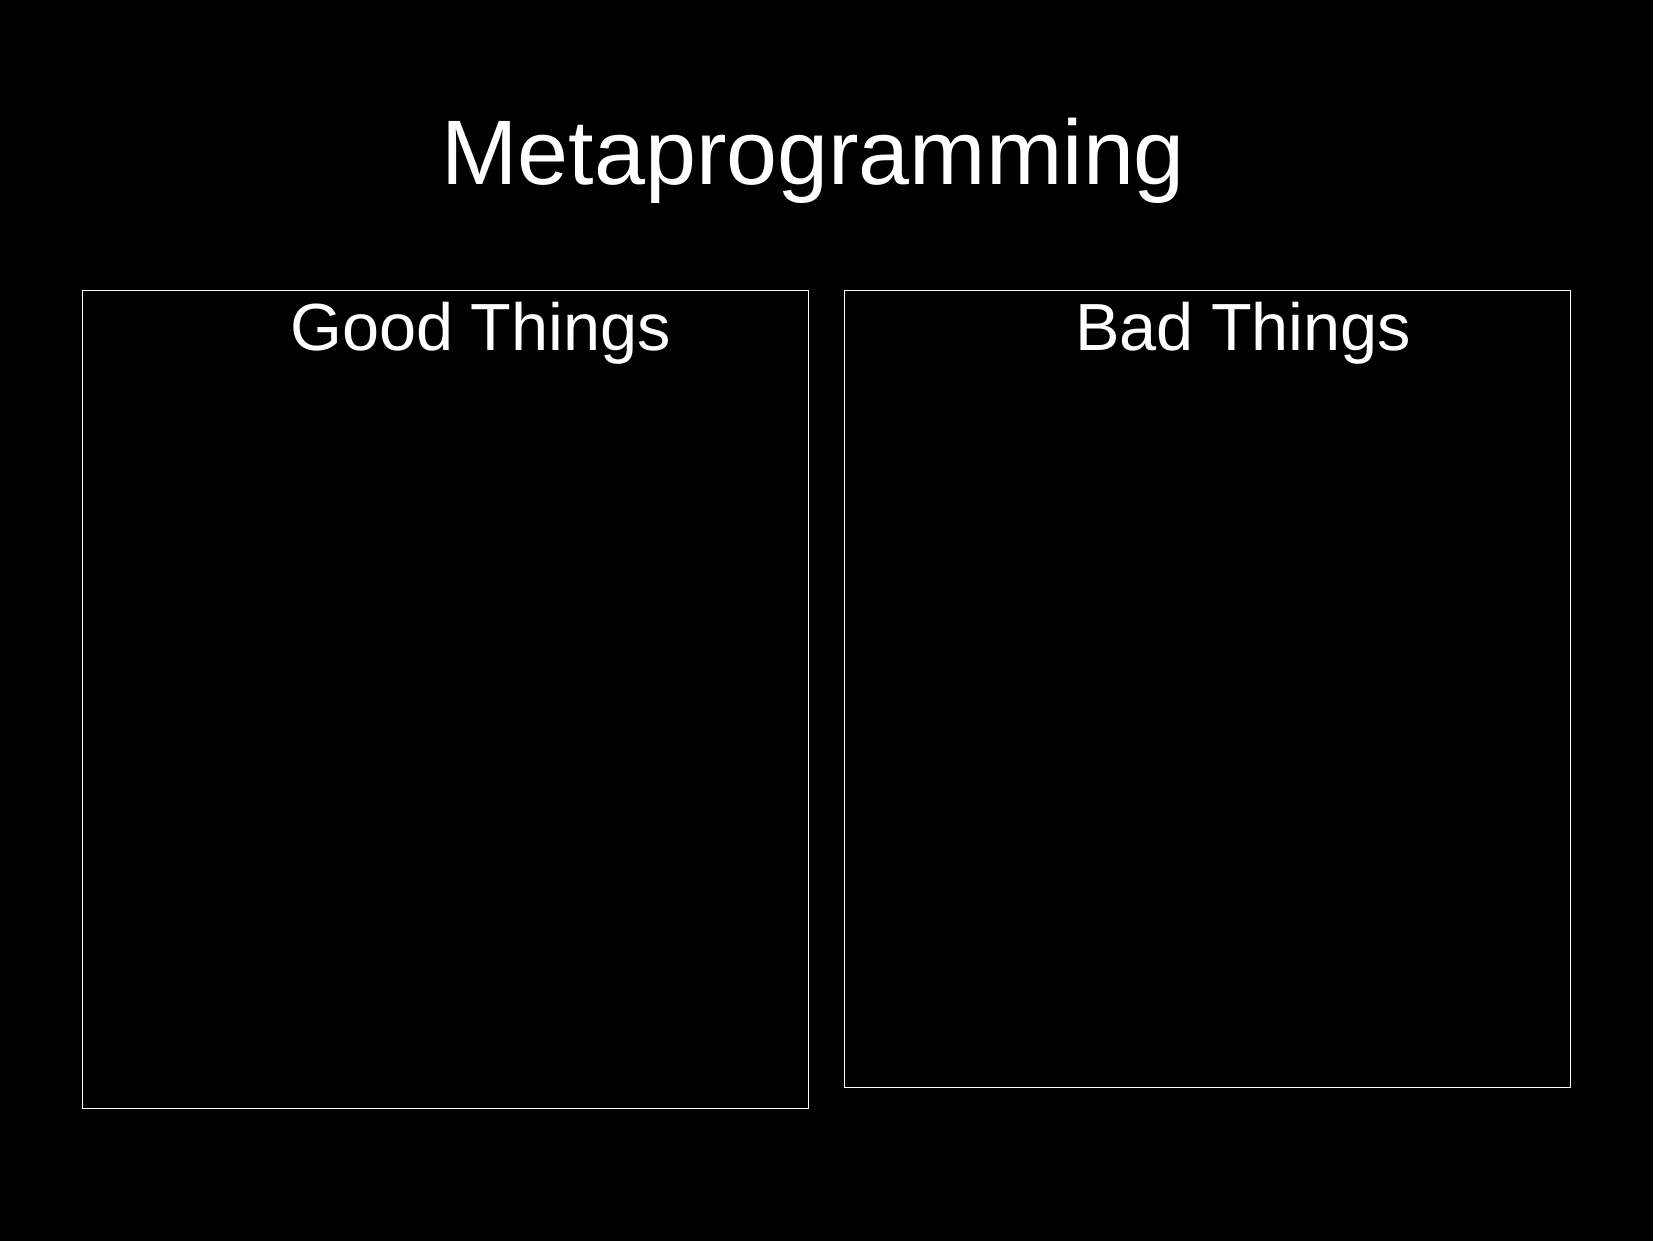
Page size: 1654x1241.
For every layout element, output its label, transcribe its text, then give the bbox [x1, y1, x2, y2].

list Good Things [82, 290, 809, 1109]
list Bad Things [844, 290, 1571, 1088]
title Metaprogramming [82, 49, 1571, 257]
